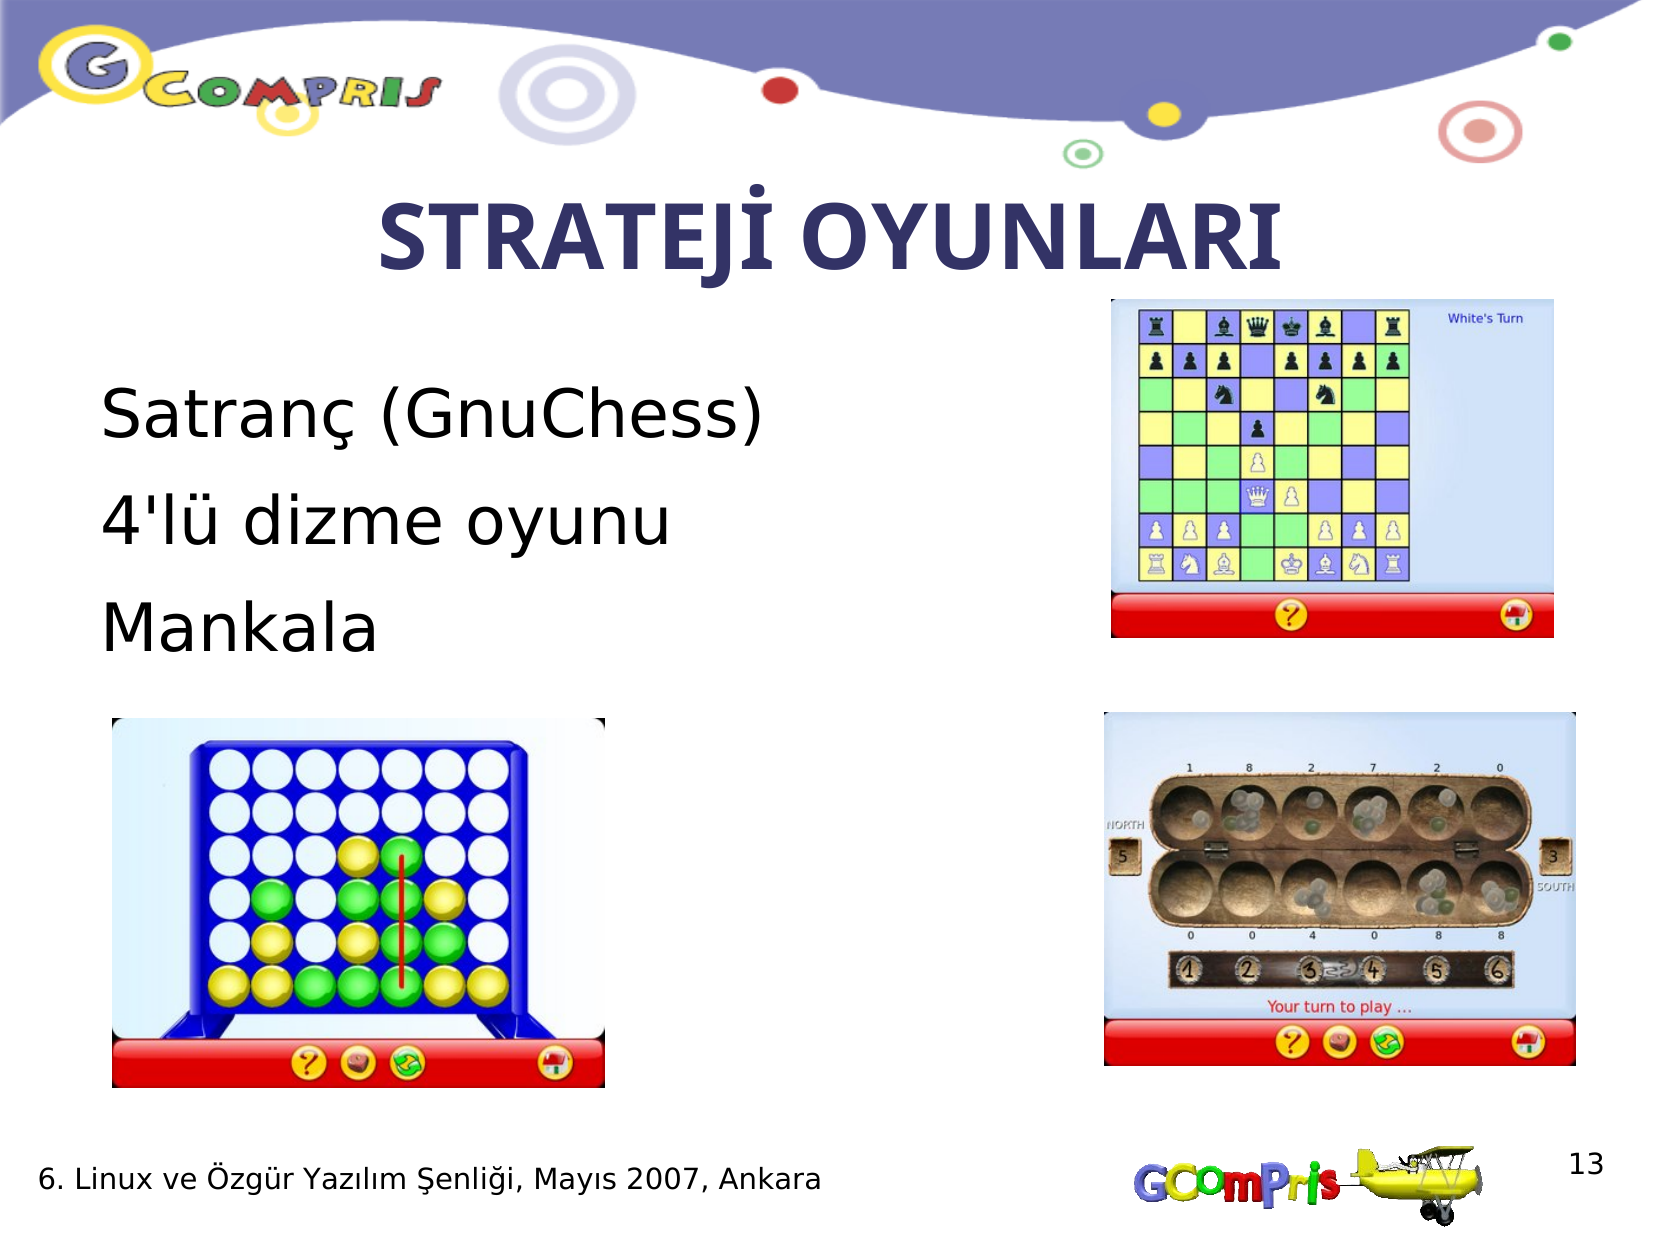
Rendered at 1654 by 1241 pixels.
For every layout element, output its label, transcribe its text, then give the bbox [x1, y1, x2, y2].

title STRATEJİ OYUNLARI [86, 130, 1576, 338]
picture [0, 0, 1654, 192]
picture [1111, 299, 1554, 638]
list Satranç (GnuChess) 4'lü dizme oyunu Mankala [82, 375, 1571, 1109]
picture [112, 718, 605, 1088]
picture [1104, 712, 1576, 1066]
picture [1125, 1124, 1494, 1238]
